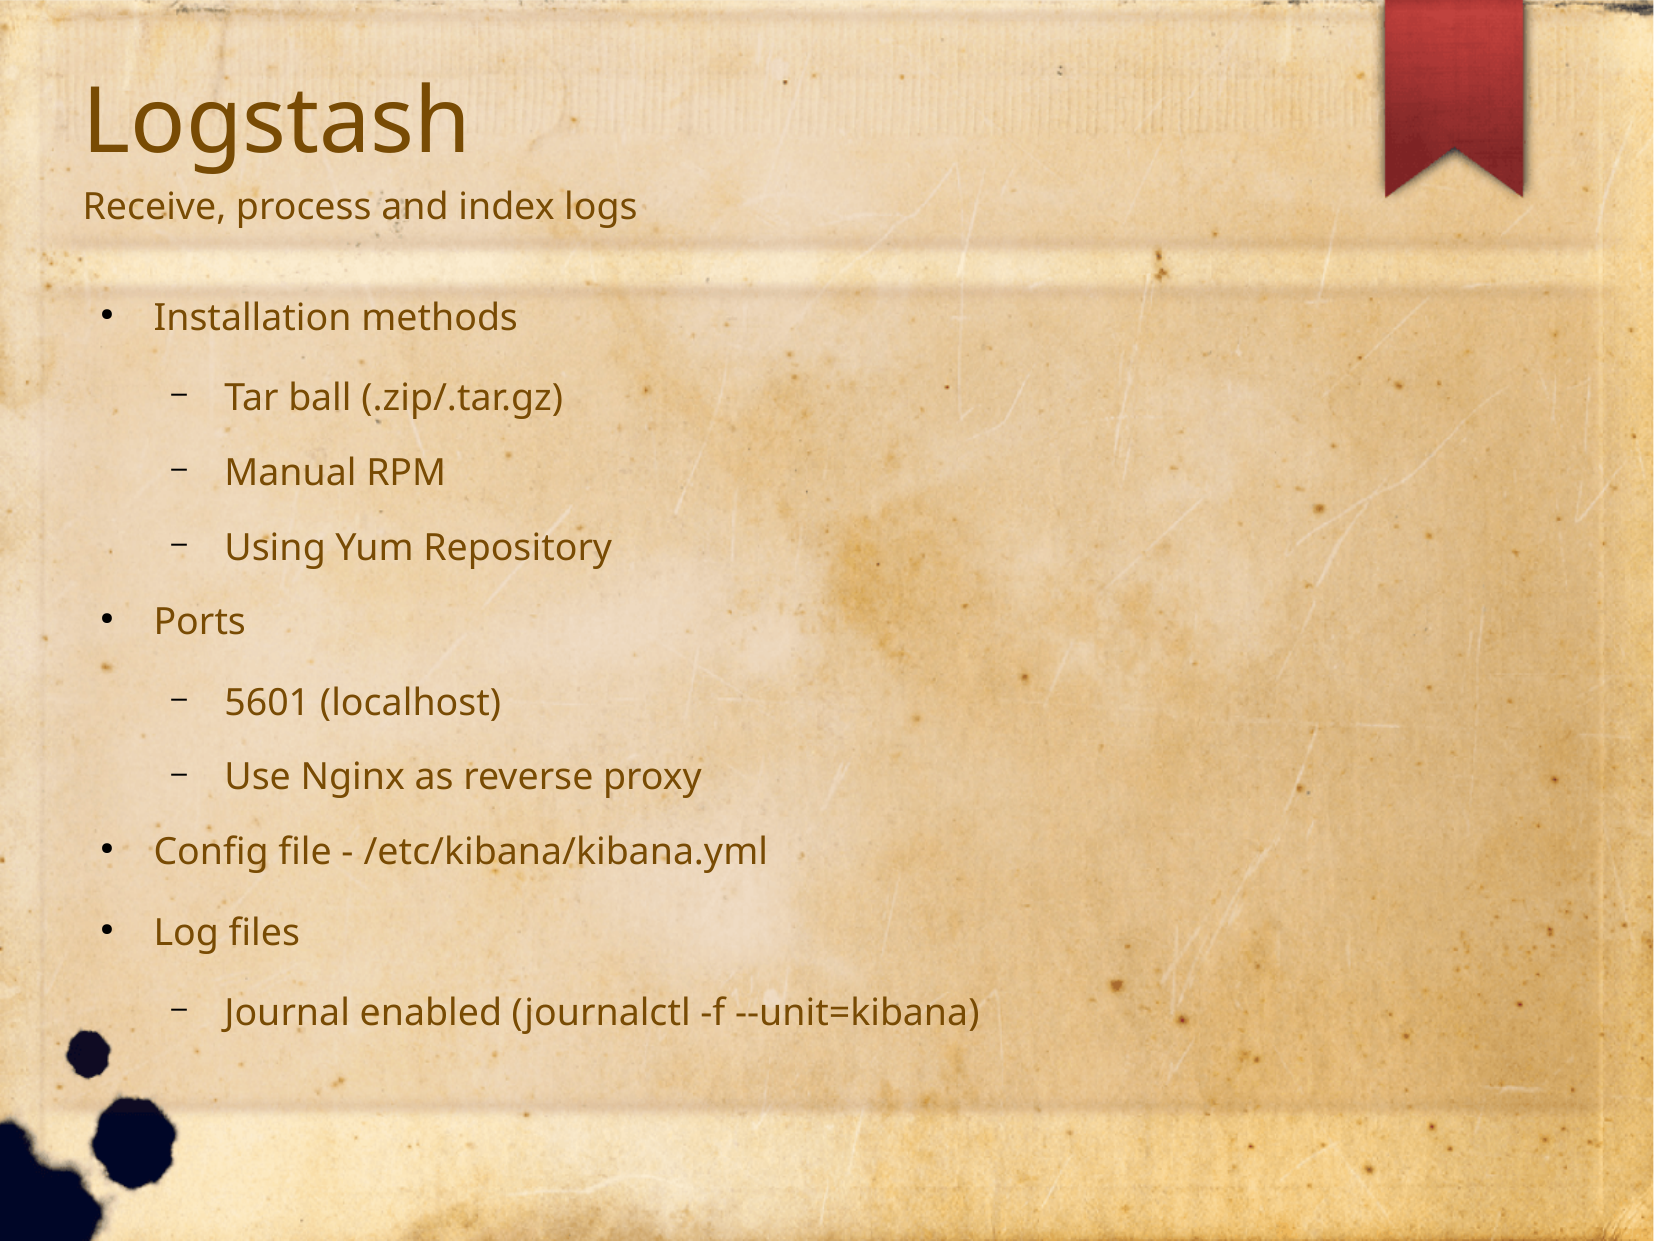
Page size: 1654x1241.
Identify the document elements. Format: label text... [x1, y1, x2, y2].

list Installation methods Tar ball (.zip/.tar.gz) Manual RPM Using Yum Repository Ports 5601 (localhost) Use Nginx as reverse proxy Config file - /etc/kibana/kibana.yml Log files Journal enabled (journalctl -f --unit=kibana) [82, 290, 1538, 1063]
picture [0, 0, 1654, 1241]
title Logstash Receive, process and index logs [82, 49, 1347, 237]
